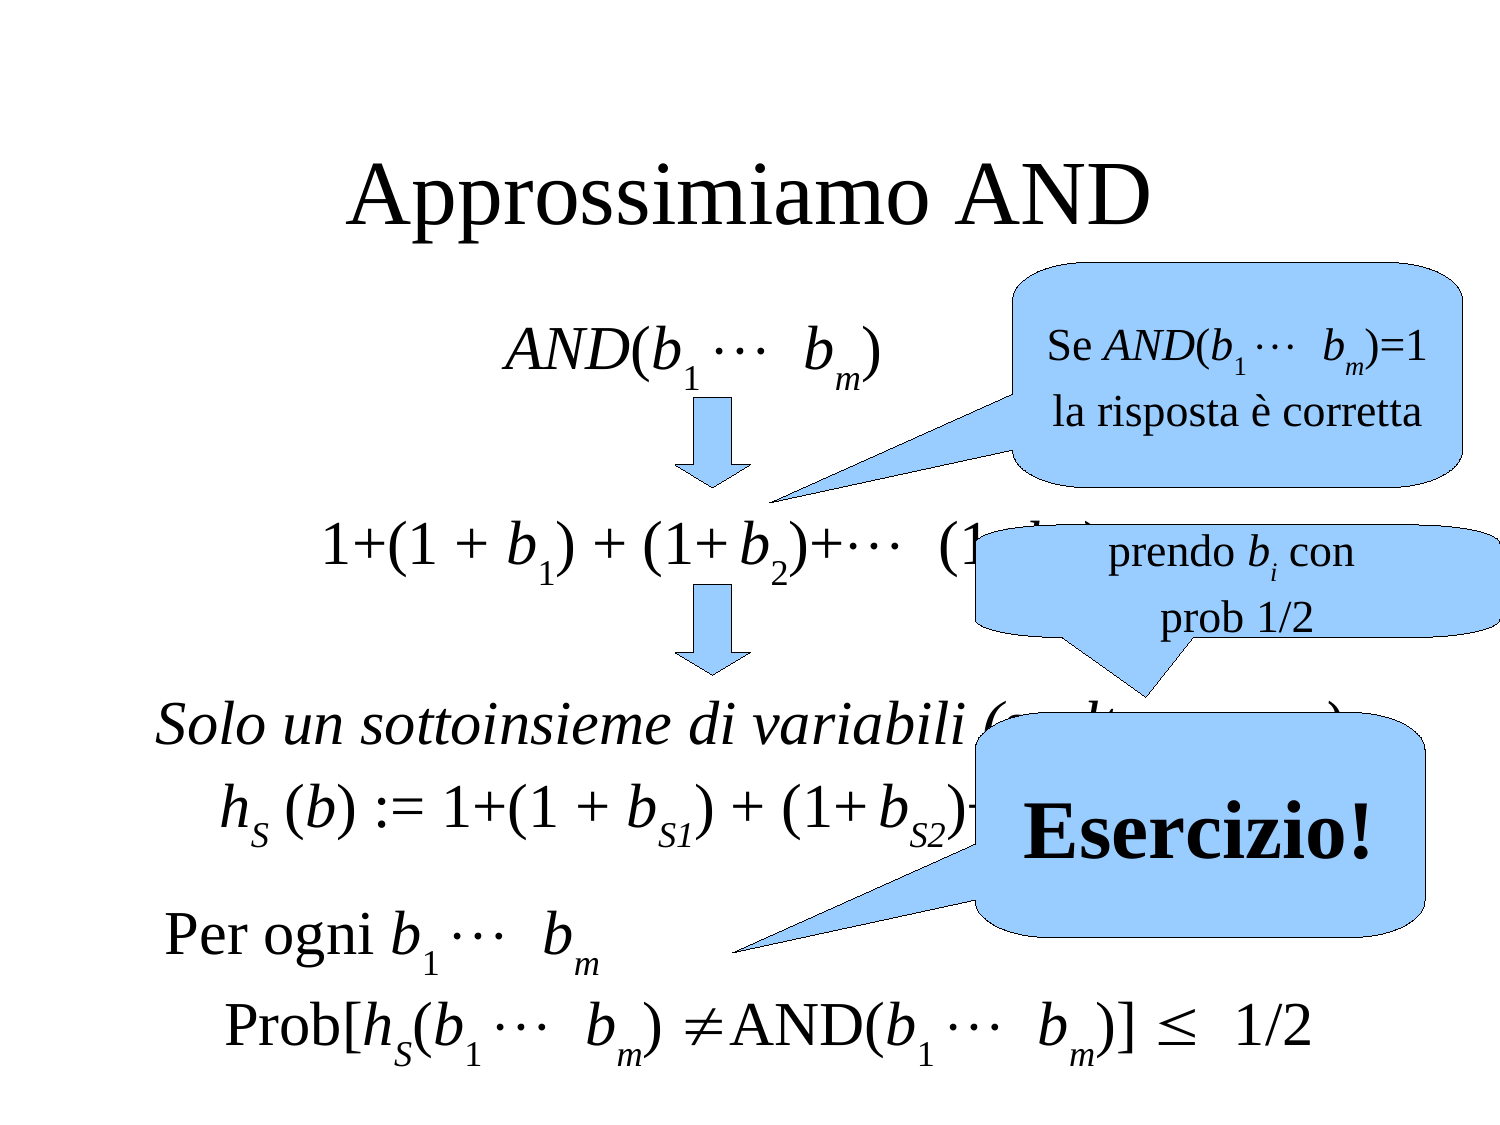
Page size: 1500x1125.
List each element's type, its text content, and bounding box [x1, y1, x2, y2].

text_box [675, 584, 751, 676]
text_box Solo un sottoinsieme di variabili (scelte a caso) [112, 675, 1388, 765]
text_box Per ogni b1 ⋯ bm Prob[hS(b1 ⋯ bm) ≠AND(b1 ⋯ bm)] ≤ 1/2 [150, 885, 1388, 1081]
text_box Esercizio! [732, 712, 1426, 953]
text_box 1+(1 + b1) + (1+ b2)+⋯ (1+bm) [262, 494, 1163, 601]
text_box prendo bi con prob 1/2 [975, 524, 1500, 698]
text_box [675, 397, 751, 488]
text_box hS (b) := 1+(1 + bS1) + (1+ bS2)+⋯ (1+bSs) [187, 757, 975, 863]
text_box AND(b1 ⋯ bm) [337, 299, 1012, 406]
title Approssimiamo AND [112, 107, 1387, 280]
text_box Se AND(b1 ⋯ bm)=1 la risposta è corretta [769, 262, 1463, 503]
